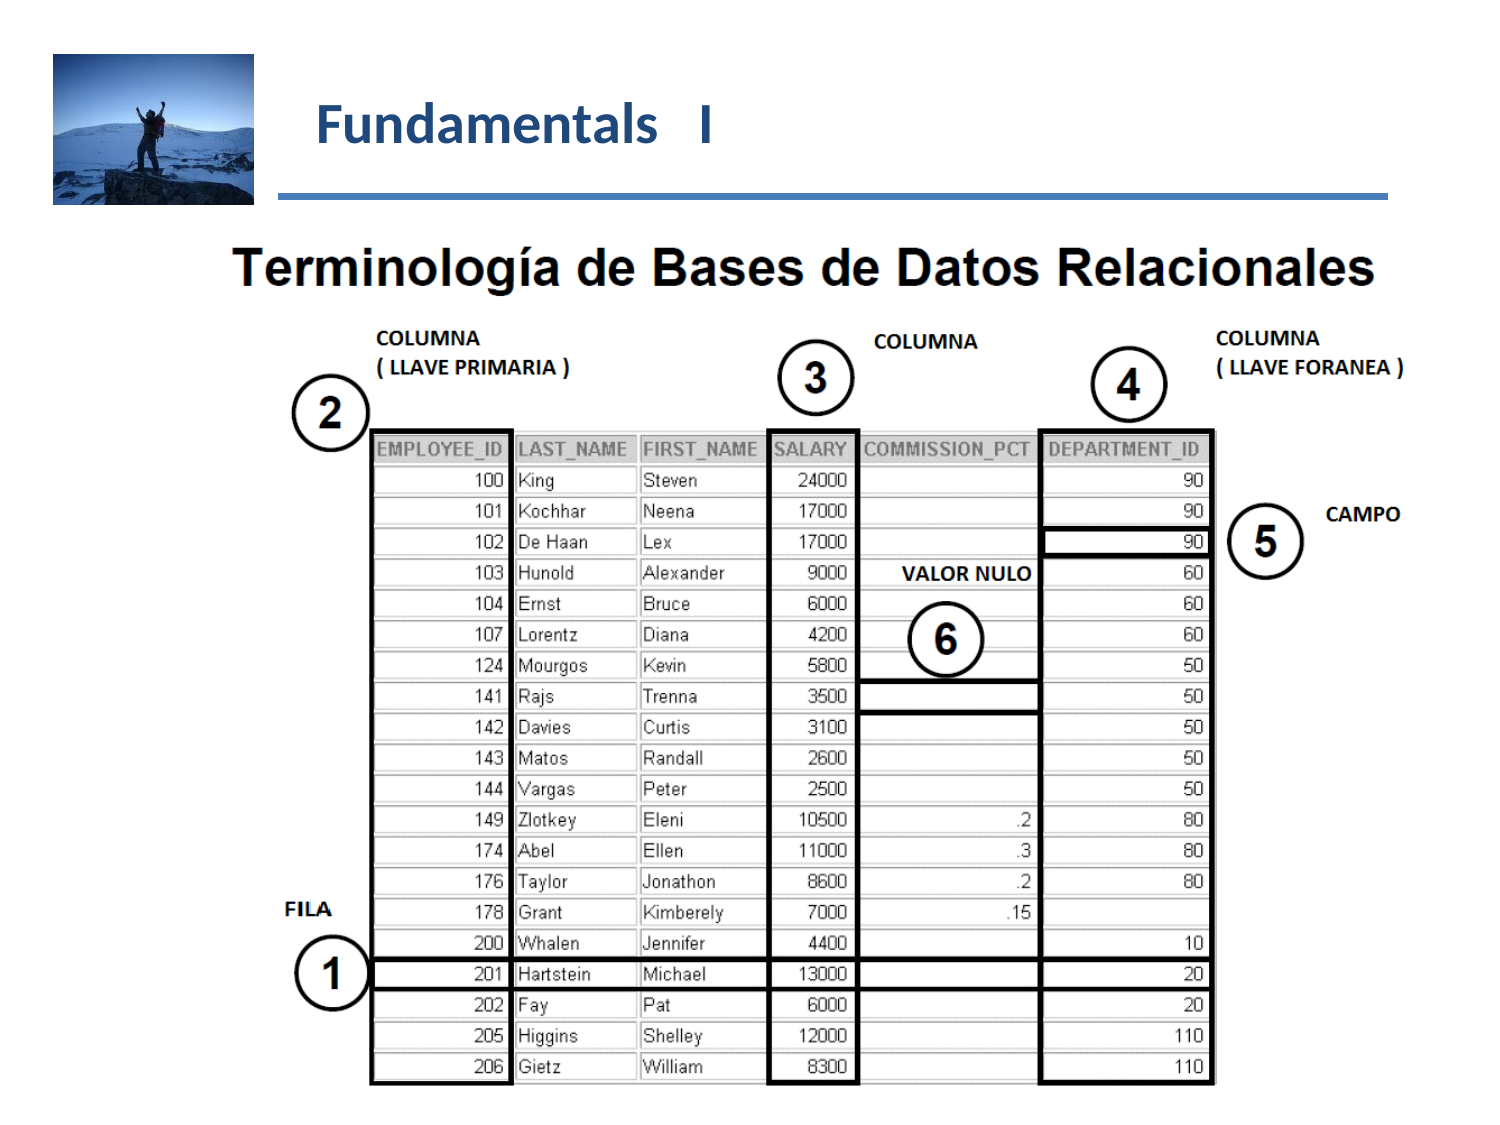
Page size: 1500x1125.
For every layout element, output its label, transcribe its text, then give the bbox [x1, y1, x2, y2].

picture [53, 54, 254, 205]
picture [218, 231, 1430, 1089]
text_box Fundamentals I [301, 78, 821, 164]
